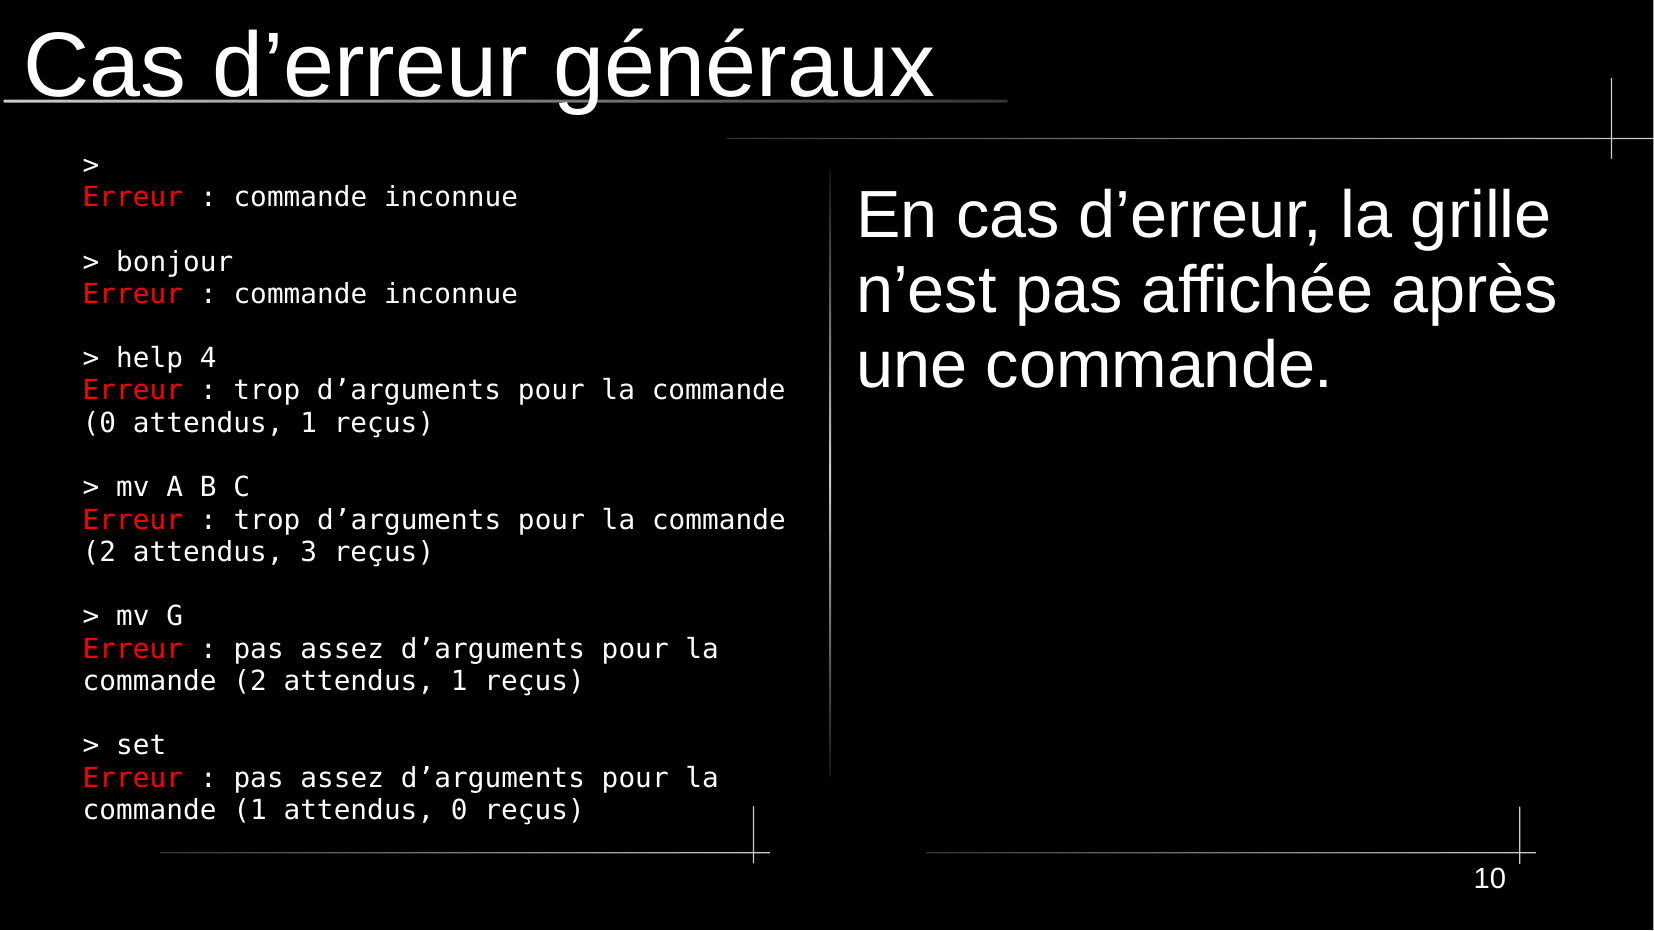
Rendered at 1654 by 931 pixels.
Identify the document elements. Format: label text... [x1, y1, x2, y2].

list > Erreur : commande inconnue > bonjour Erreur : commande inconnue > help 4 Erreur : trop d’arguments pour la commande (0 attendus, 1 reçus) > mv A B C Erreur : trop d’arguments pour la commande (2 attendus, 3 reçus) > mv G Erreur : pas assez d’arguments pour la commande (2 attendus, 1 reçus) > set Erreur : pas assez d’arguments pour la commande (1 attendus, 0 reçus) [82, 147, 798, 827]
title Cas d’erreur généraux [23, 11, 1589, 119]
list En cas d’erreur, la grille n’est pas affichée après une commande. [856, 177, 1572, 827]
